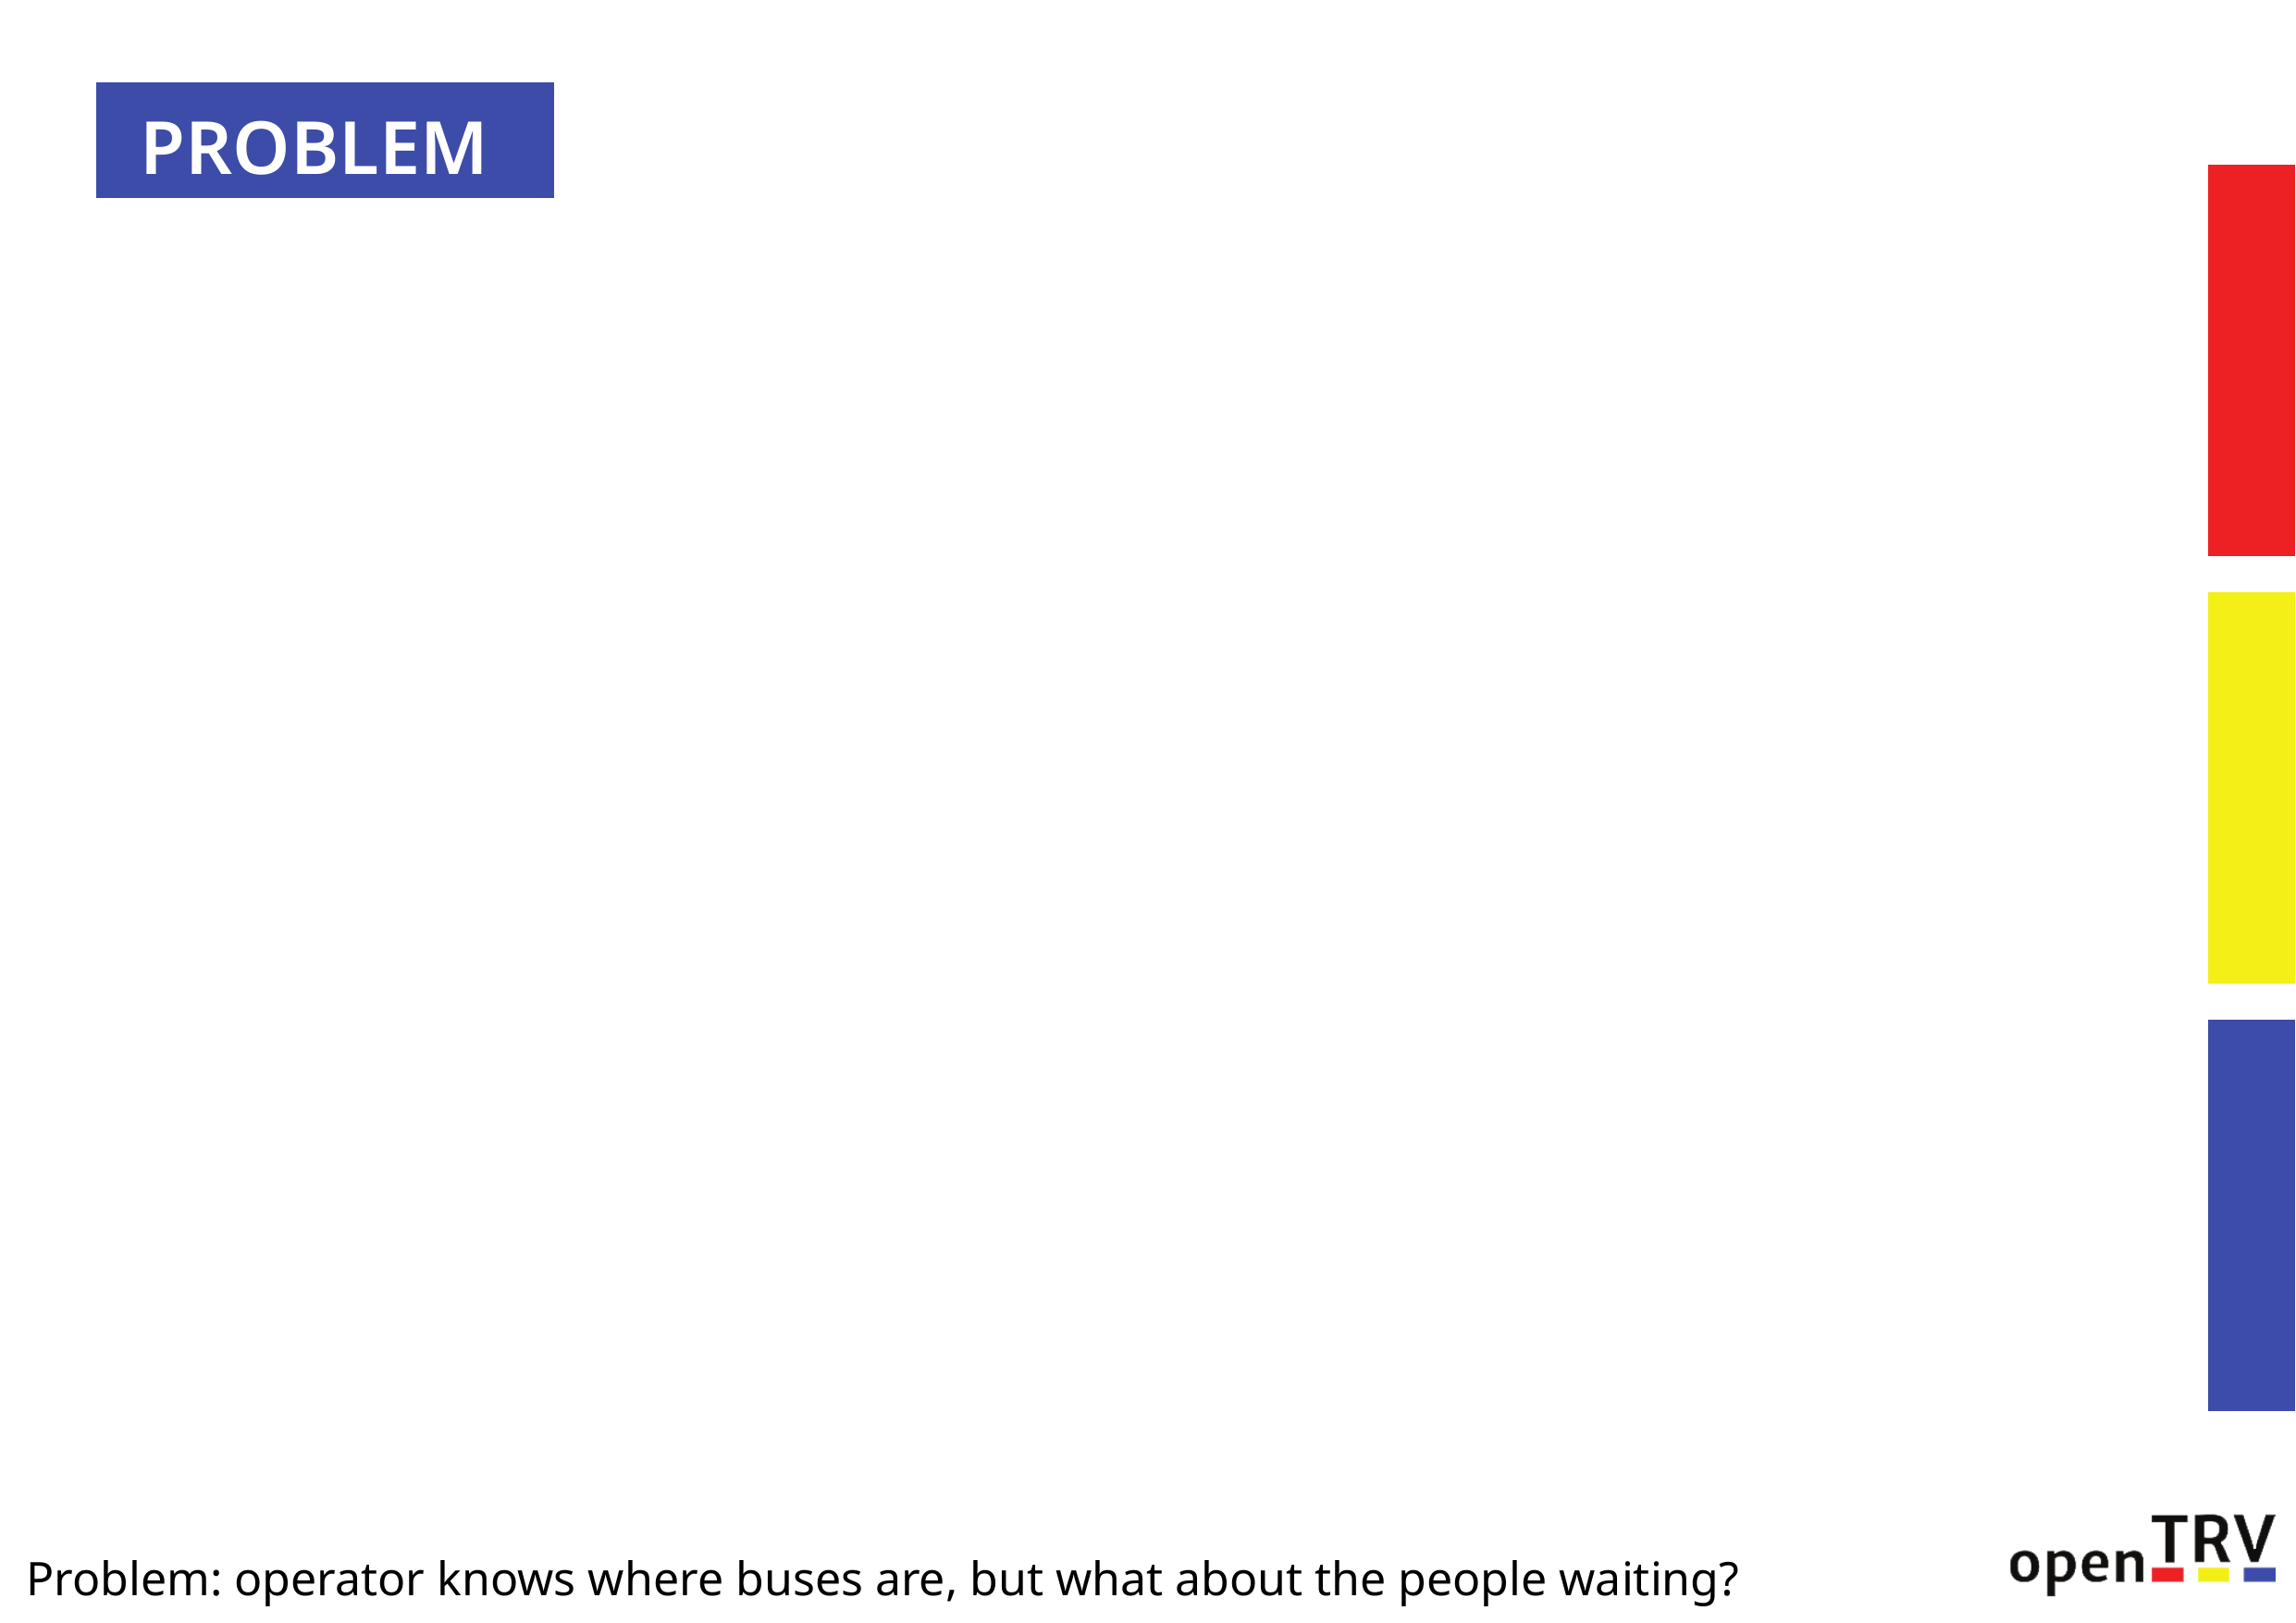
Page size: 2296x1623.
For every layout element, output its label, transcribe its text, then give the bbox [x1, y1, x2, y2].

text_box [96, 82, 554, 198]
text_box [2208, 1020, 2295, 1411]
text_box [2208, 592, 2295, 984]
text_box Problem: operator knows where buses are, but what about the people waiting? [12, 1539, 1974, 1605]
picture [2009, 1500, 2276, 1619]
text_box PROBLEM [140, 96, 693, 187]
text_box [2208, 165, 2295, 556]
